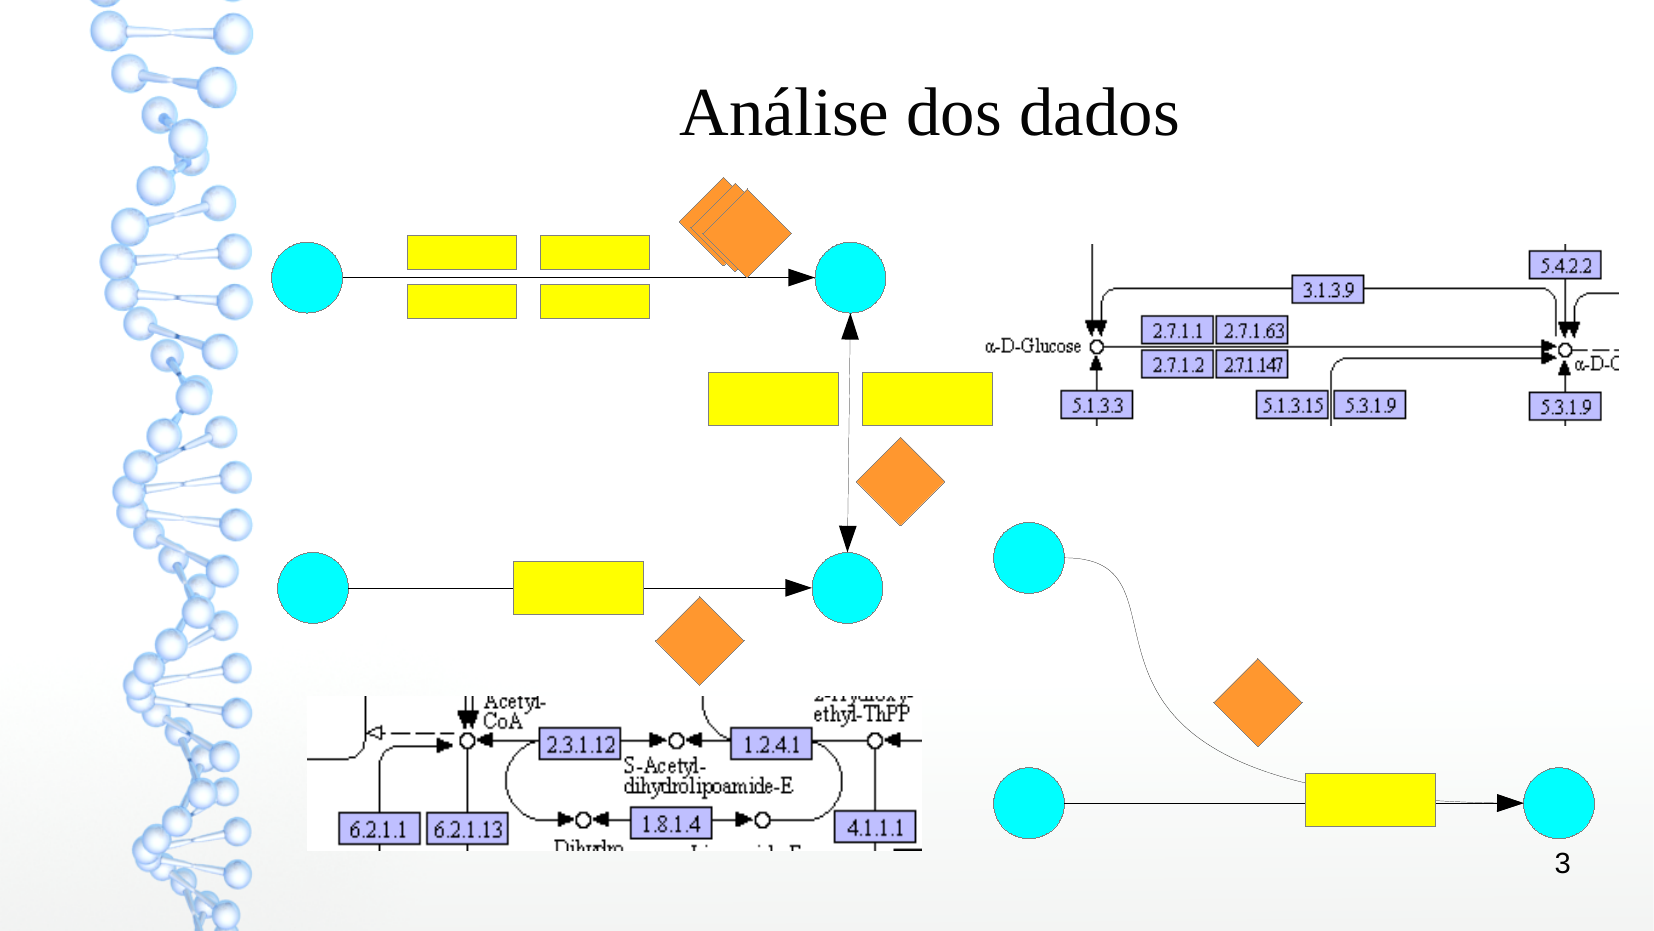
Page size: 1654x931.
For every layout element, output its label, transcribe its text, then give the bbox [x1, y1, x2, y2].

text_box [1213, 658, 1303, 747]
text_box [812, 552, 883, 624]
text_box [814, 242, 886, 314]
text_box [271, 242, 343, 314]
text_box [856, 437, 945, 526]
text_box [862, 372, 993, 426]
text_box [407, 284, 517, 319]
text_box [407, 235, 517, 270]
text_box [1305, 773, 1436, 827]
text_box [993, 522, 1065, 594]
picture [0, 0, 1654, 931]
text_box [540, 235, 650, 270]
text_box [655, 596, 745, 686]
title Análise dos dados [265, 35, 1595, 189]
text_box [540, 284, 650, 319]
text_box [708, 372, 839, 426]
text_box [993, 767, 1065, 839]
text_box [1523, 767, 1595, 839]
text_box [679, 177, 792, 278]
text_box [277, 552, 349, 624]
text_box [513, 561, 644, 615]
